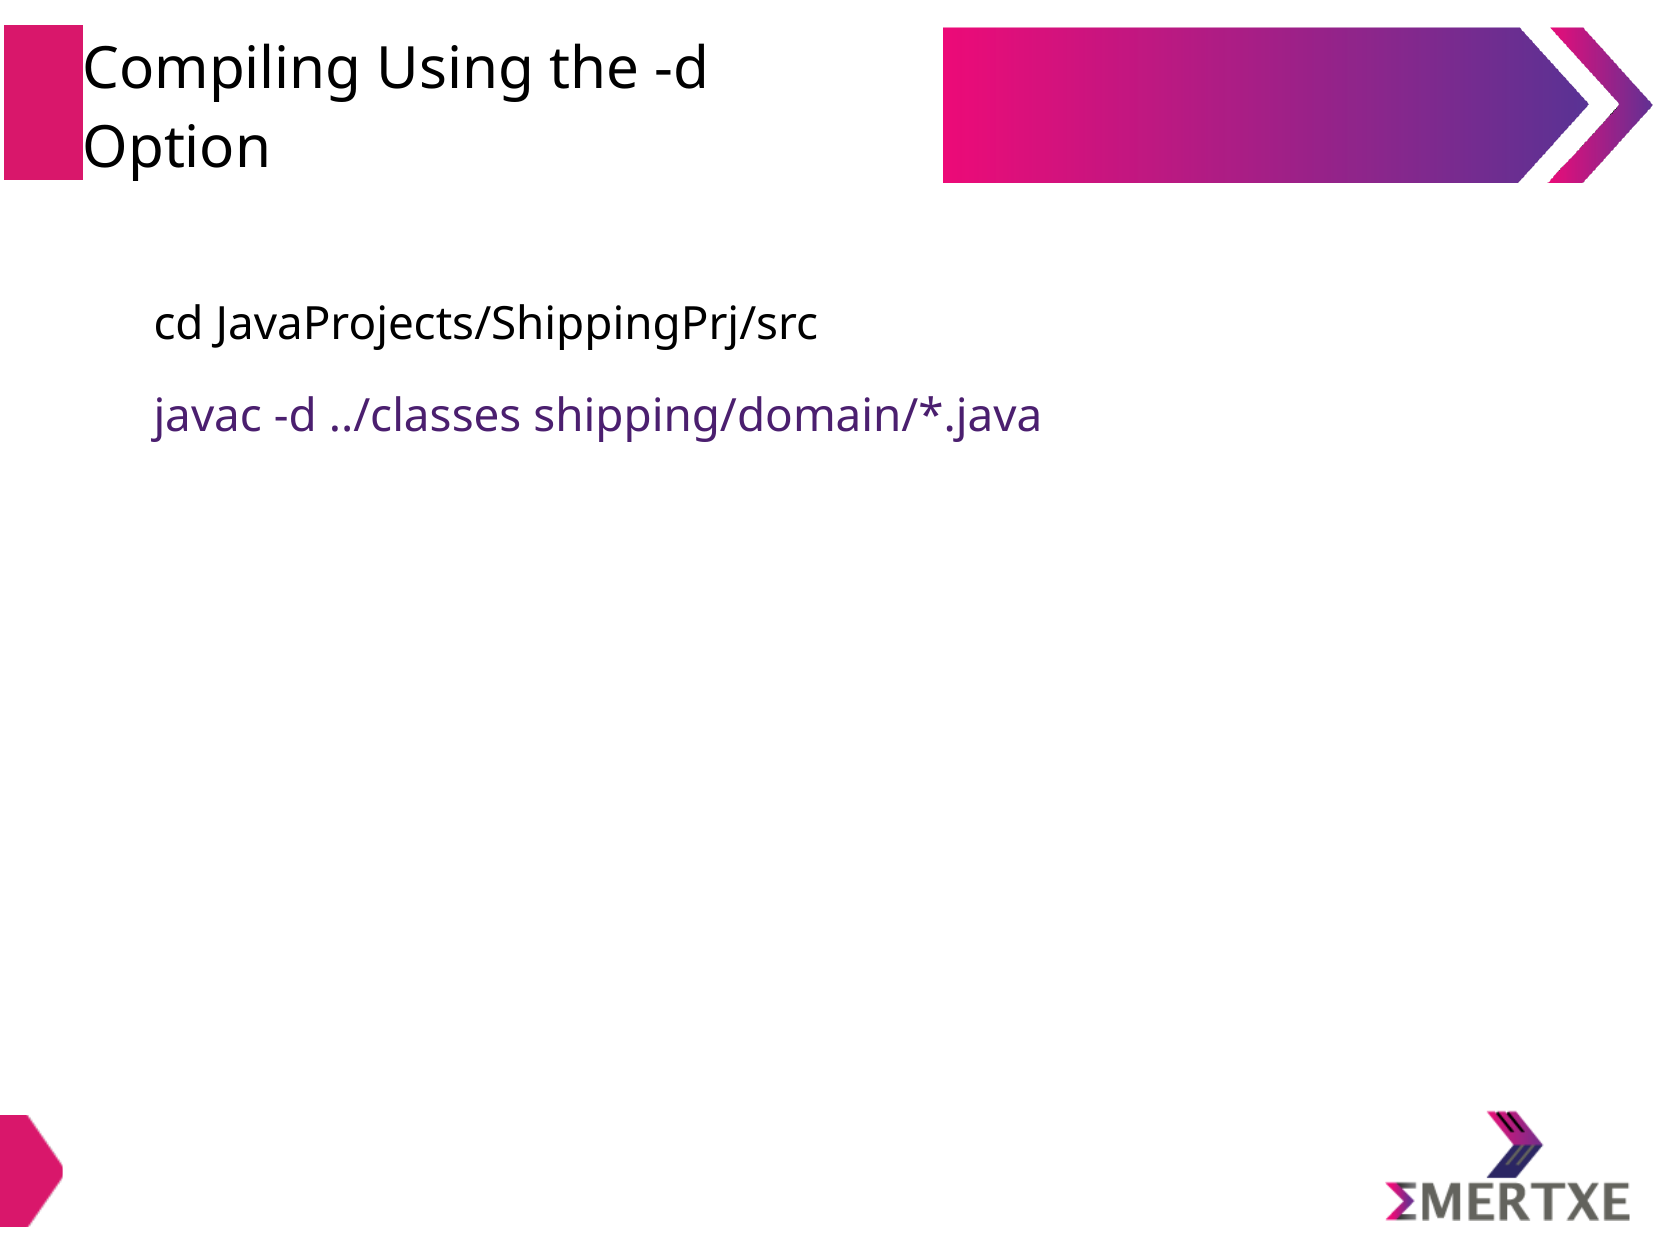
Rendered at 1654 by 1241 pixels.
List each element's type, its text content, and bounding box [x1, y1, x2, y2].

list cd JavaProjects/ShippingPrj/src javac -d ../classes shipping/domain/*.java [82, 290, 1571, 1010]
picture [1571, 27, 1653, 183]
title Compiling Using the -d Option [82, 2, 1571, 210]
picture [1385, 1107, 1631, 1221]
